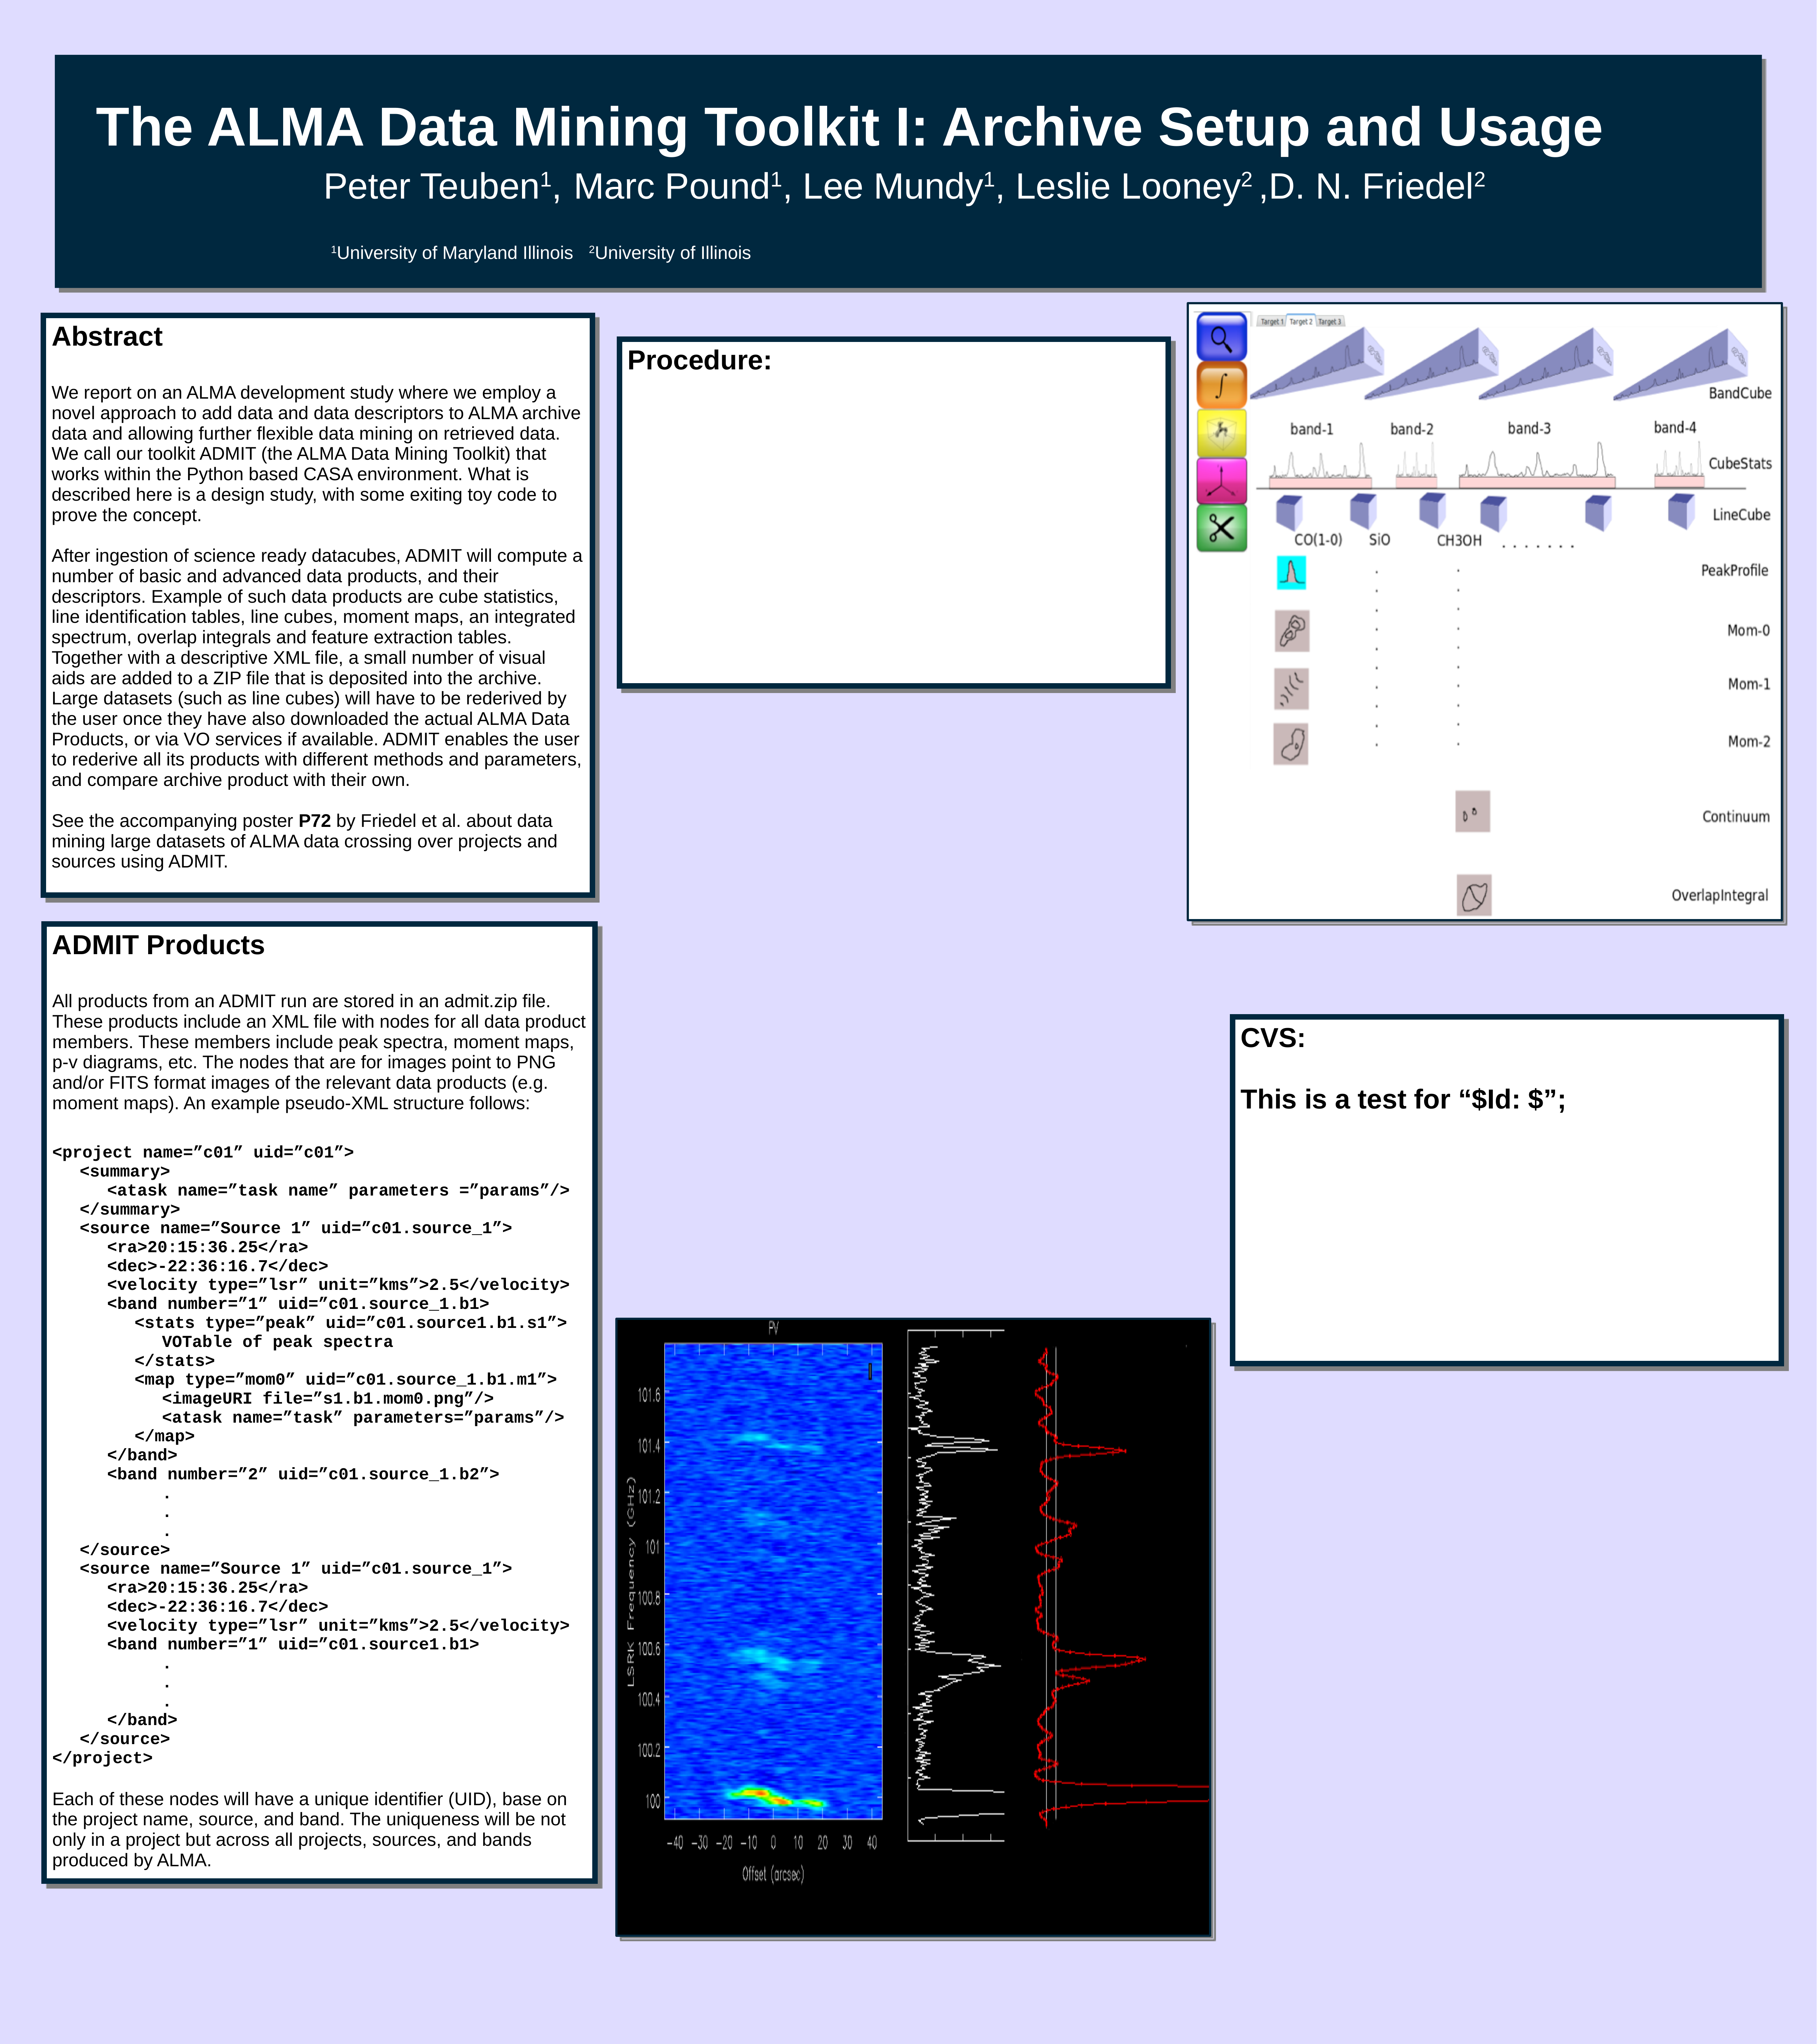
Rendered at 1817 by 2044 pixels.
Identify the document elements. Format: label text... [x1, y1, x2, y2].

text_box ADMIT Products All products from an ADMIT run are stored in an admit.zip file. These products include an XML file with nodes for all data product members. These members include peak spectra, moment maps, p-v diagrams, etc. The nodes that are for images point to PNG and/or FITS format images of the relevant data products (e.g. moment maps). An example pseudo-XML structure follows: <project name=”c01” uid=”c01”> <summary> <atask name=”task name” parameters =”params”/> </summary> <source name=”Source 1” uid=”c01.source_1”> <ra>20:15:36.25</ra> <dec>-22:36:16.7</dec> <velocity type=”lsr” unit=”kms”>2.5</velocity> <band number=”1” uid=”c01.source_1.b1> <stats type=”peak” uid=”c01.source1.b1.s1”> VOTable of peak spectra </stats> <map type=”mom0” uid=”c01.source_1.b1.m1”> <imageURI file=”s1.b1.mom0.png”/> <atask name=”task” parameters=”params”/> </map> </band> <band number=”2” uid=”c01.source_1.b2”> . . . </source> <source name=”Source 1” uid=”c01.source_1”> <ra>20:15:36.25</ra> <dec>-22:36:16.7</dec> <velocity type=”lsr” unit=”kms”>2.5</velocity> <band number=”1” uid=”c01.source1.b1> . . . </band> </source> </project> Each of these nodes will have a unique identifier (UID), base on the project name, source, and band. The uniqueness will be not only in a project but across all projects, sources, and bands produced by ALMA. [44, 924, 595, 1881]
picture [617, 1320, 1209, 1935]
text_box Procedure: [619, 339, 1168, 686]
text_box The ALMA Data Mining Toolkit I: Archive Setup and Usage [55, 54, 1762, 288]
text_box Peter Teuben1, Marc Pound1, Lee Mundy1, Leslie Looney2 ,D. N. Friedel2 [318, 163, 1746, 272]
text_box Abstract We report on an ALMA development study where we employ a novel approach to add data and data descriptors to ALMA archive data and allowing further flexible data mining on retrieved data. We call our toolkit ADMIT (the ALMA Data Mining Toolkit) that works within the Python based CASA environment. What is described here is a design study, with some exiting toy code to prove the concept. After ingestion of science ready datacubes, ADMIT will compute a number of basic and advanced data products, and their descriptors. Example of such data products are cube statistics, line identification tables, line cubes, moment maps, an integrated spectrum, overlap integrals and feature extraction tables. Together with a descriptive XML file, a small number of visual aids are added to a ZIP file that is deposited into the archive. Large datasets (such as line cubes) will have to be rederived by the user once they have also downloaded the actual ALMA Data Products, or via VO services if available. ADMIT enables the user to rederive all its products with different methods and parameters, and compare archive product with their own. See the accompanying poster P72 by Friedel et al. about data mining large datasets of ALMA data crossing over projects and sources using ADMIT. [43, 315, 593, 895]
text_box 1University of Maryland Illinois 2University of Illinois [325, 240, 757, 272]
picture [1189, 304, 1781, 919]
text_box CVS: This is a test for “$Id: $”; [1232, 1017, 1782, 1364]
